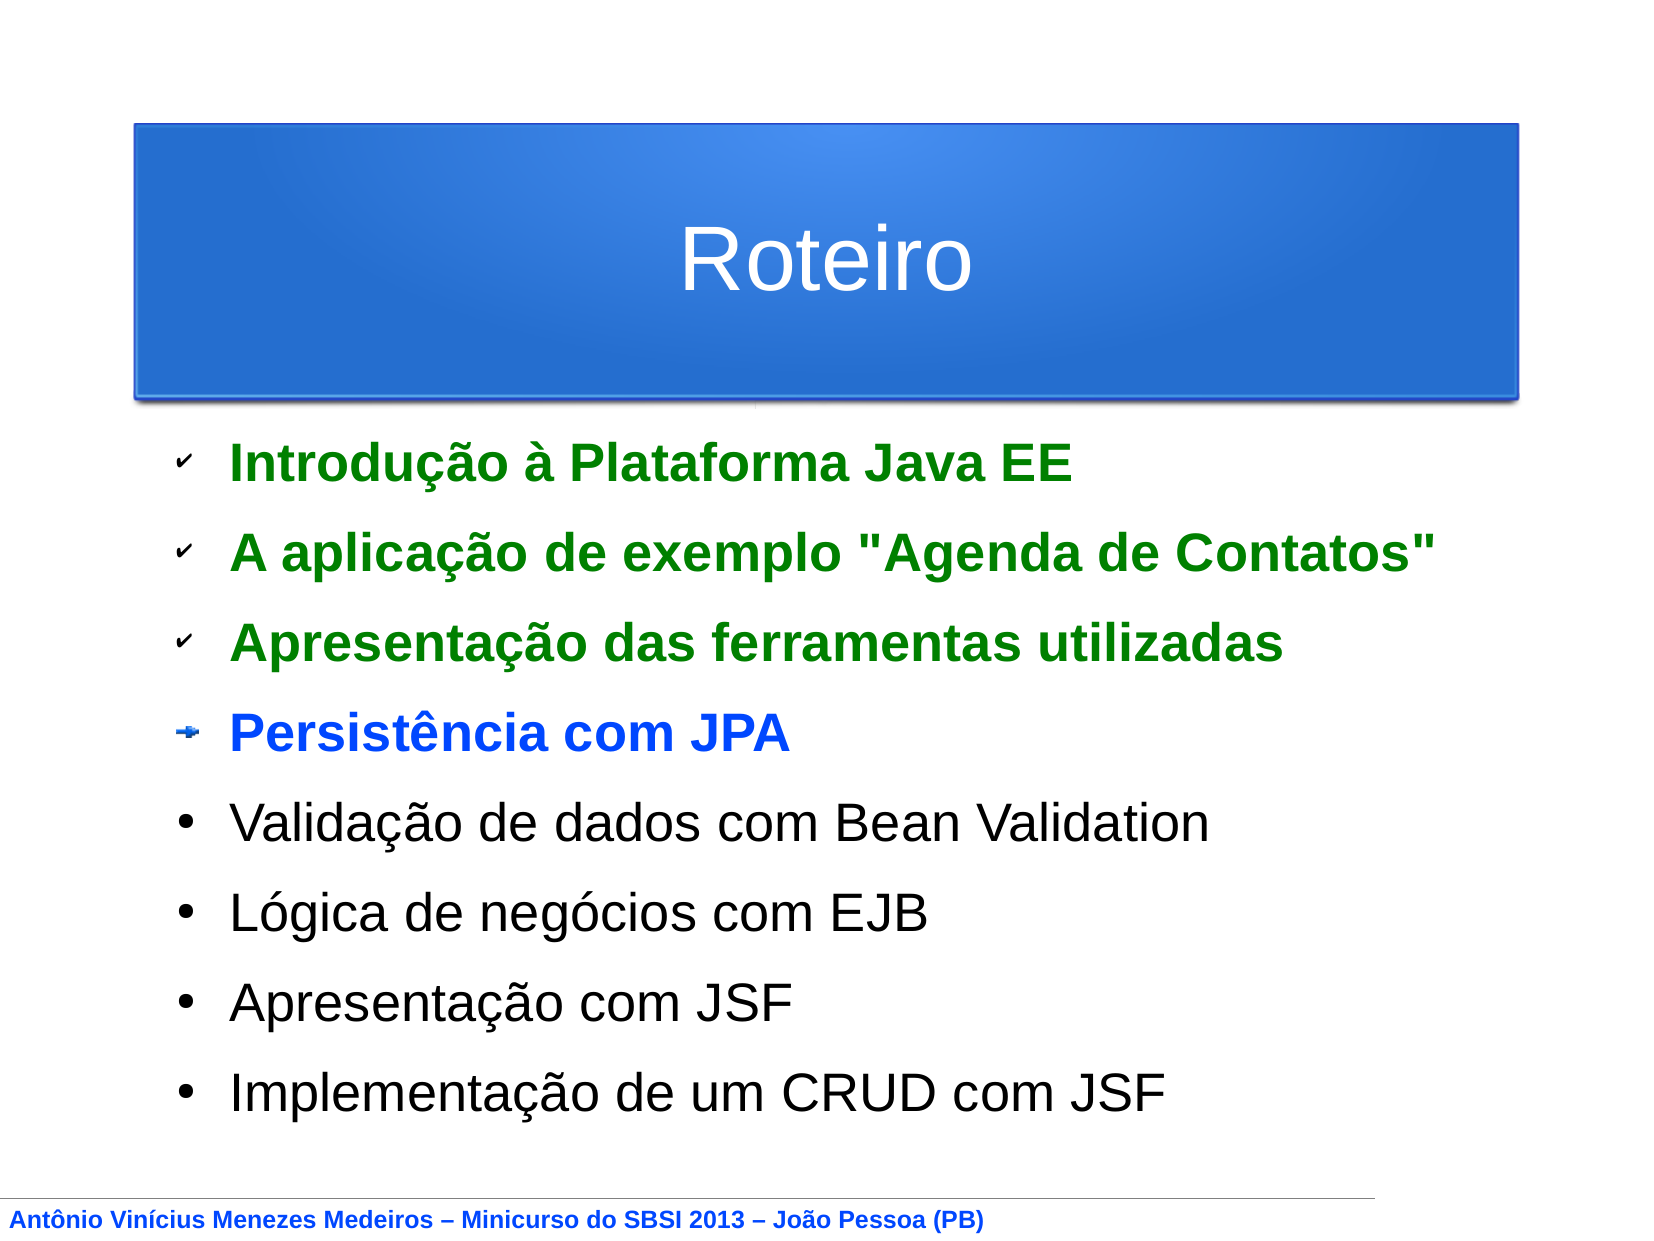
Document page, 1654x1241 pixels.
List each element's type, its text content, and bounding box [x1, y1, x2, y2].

list Introdução à Plataforma Java EE A aplicação de exemplo "Agenda de Contatos" Apresentação das ferramentas utilizadas Persistência com JPA Validação de dados com Bean Validation Lógica de negócios com EJB Apresentação com JSF Implementação de um CRUD com JSF [158, 431, 1495, 1152]
title Roteiro [232, 143, 1421, 375]
picture [129, 123, 1524, 409]
